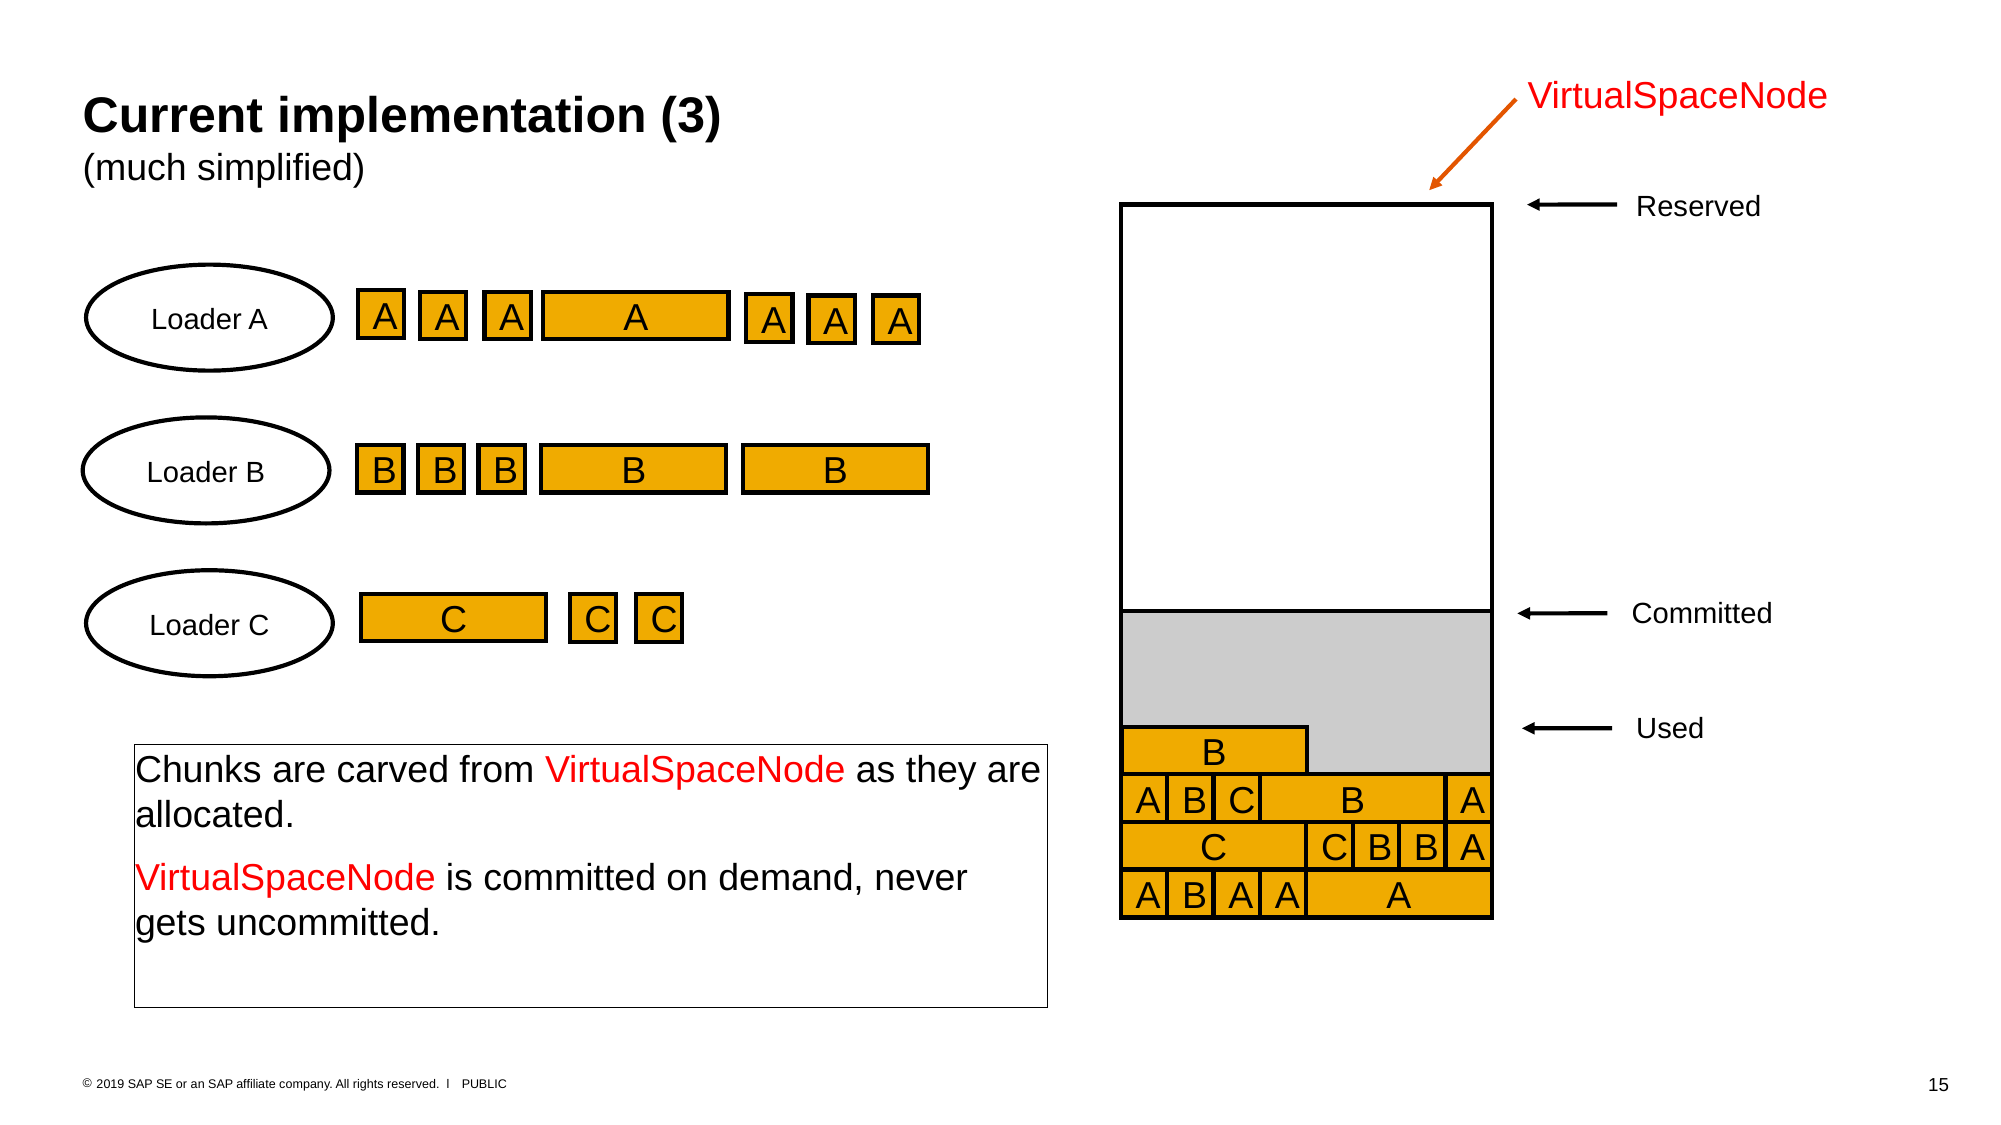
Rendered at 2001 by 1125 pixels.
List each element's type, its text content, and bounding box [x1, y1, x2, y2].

text_box C [1213, 775, 1259, 822]
text_box Committed [1631, 594, 1774, 630]
text_box A [808, 295, 855, 344]
text_box B [1259, 774, 1446, 822]
text_box [1120, 610, 1492, 774]
text_box C [635, 594, 683, 642]
text_box A [543, 291, 729, 340]
text_box Used [1636, 709, 1705, 745]
text_box B [1167, 775, 1213, 822]
text_box Loader B [82, 417, 330, 524]
text_box A [357, 290, 405, 338]
text_box B [1352, 822, 1399, 870]
text_box A [746, 294, 793, 342]
text_box Chunks are carved from VirtualSpaceNode as they are allocated. VirtualSpaceNode is committed on demand, never gets uncommitted. [134, 744, 1048, 1008]
title Current implementation (3) (much simplified) [82, 82, 1918, 189]
text_box Reserved [1636, 186, 1762, 222]
text_box B [417, 444, 465, 493]
text_box A [484, 291, 531, 340]
text_box B [1121, 726, 1307, 775]
text_box Loader A [86, 264, 333, 371]
text_box B [357, 444, 404, 493]
text_box Loader C [86, 570, 333, 677]
text_box A [1213, 869, 1260, 917]
text_box C [361, 594, 547, 642]
text_box B [1399, 822, 1445, 870]
text_box A [1120, 774, 1167, 822]
text_box B [478, 444, 525, 493]
text_box A [1446, 774, 1492, 822]
text_box C [569, 594, 617, 642]
text_box A [1120, 869, 1167, 917]
text_box C [1120, 822, 1306, 869]
text_box A [419, 291, 467, 340]
text_box VirtualSpaceNode [1527, 70, 1892, 116]
text_box B [742, 444, 928, 493]
text_box A [872, 295, 920, 344]
text_box A [1445, 822, 1492, 870]
text_box C [1306, 822, 1352, 870]
text_box A [1306, 870, 1492, 918]
text_box B [541, 444, 727, 493]
text_box A [1260, 869, 1306, 917]
text_box B [1167, 869, 1213, 917]
